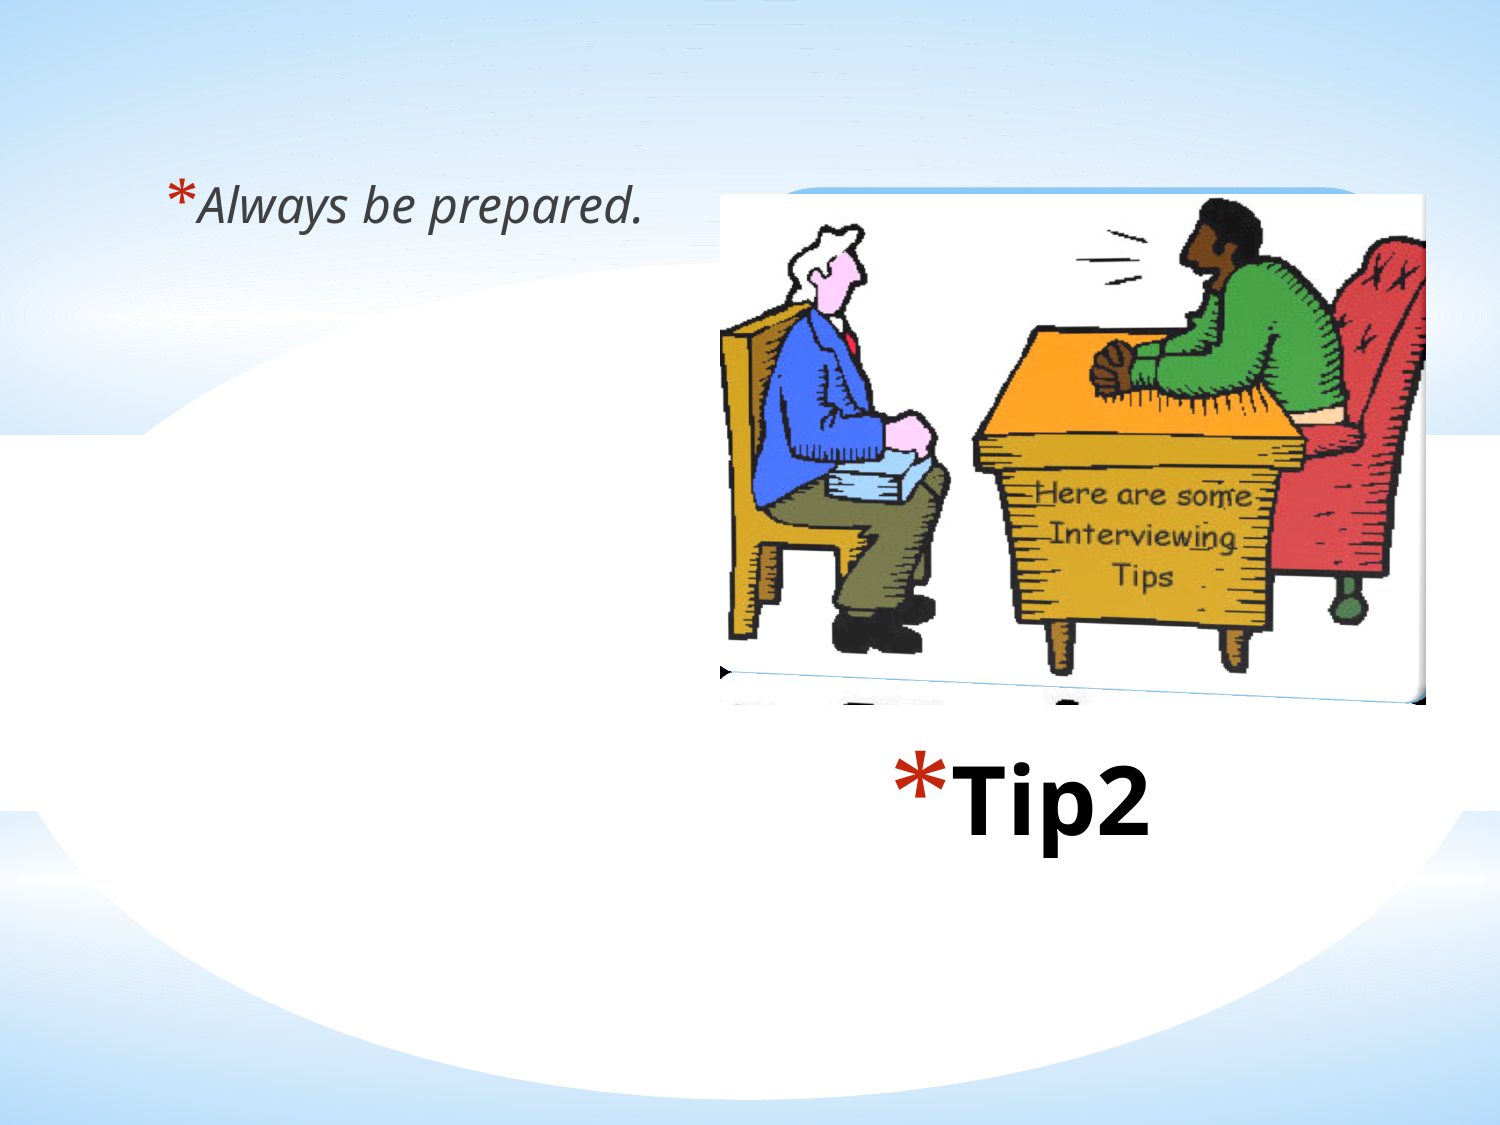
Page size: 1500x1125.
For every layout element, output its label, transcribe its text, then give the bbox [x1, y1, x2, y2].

list Always be prepared. [144, 165, 750, 521]
title Tip2 [119, 732, 1167, 920]
picture [720, 194, 1426, 706]
